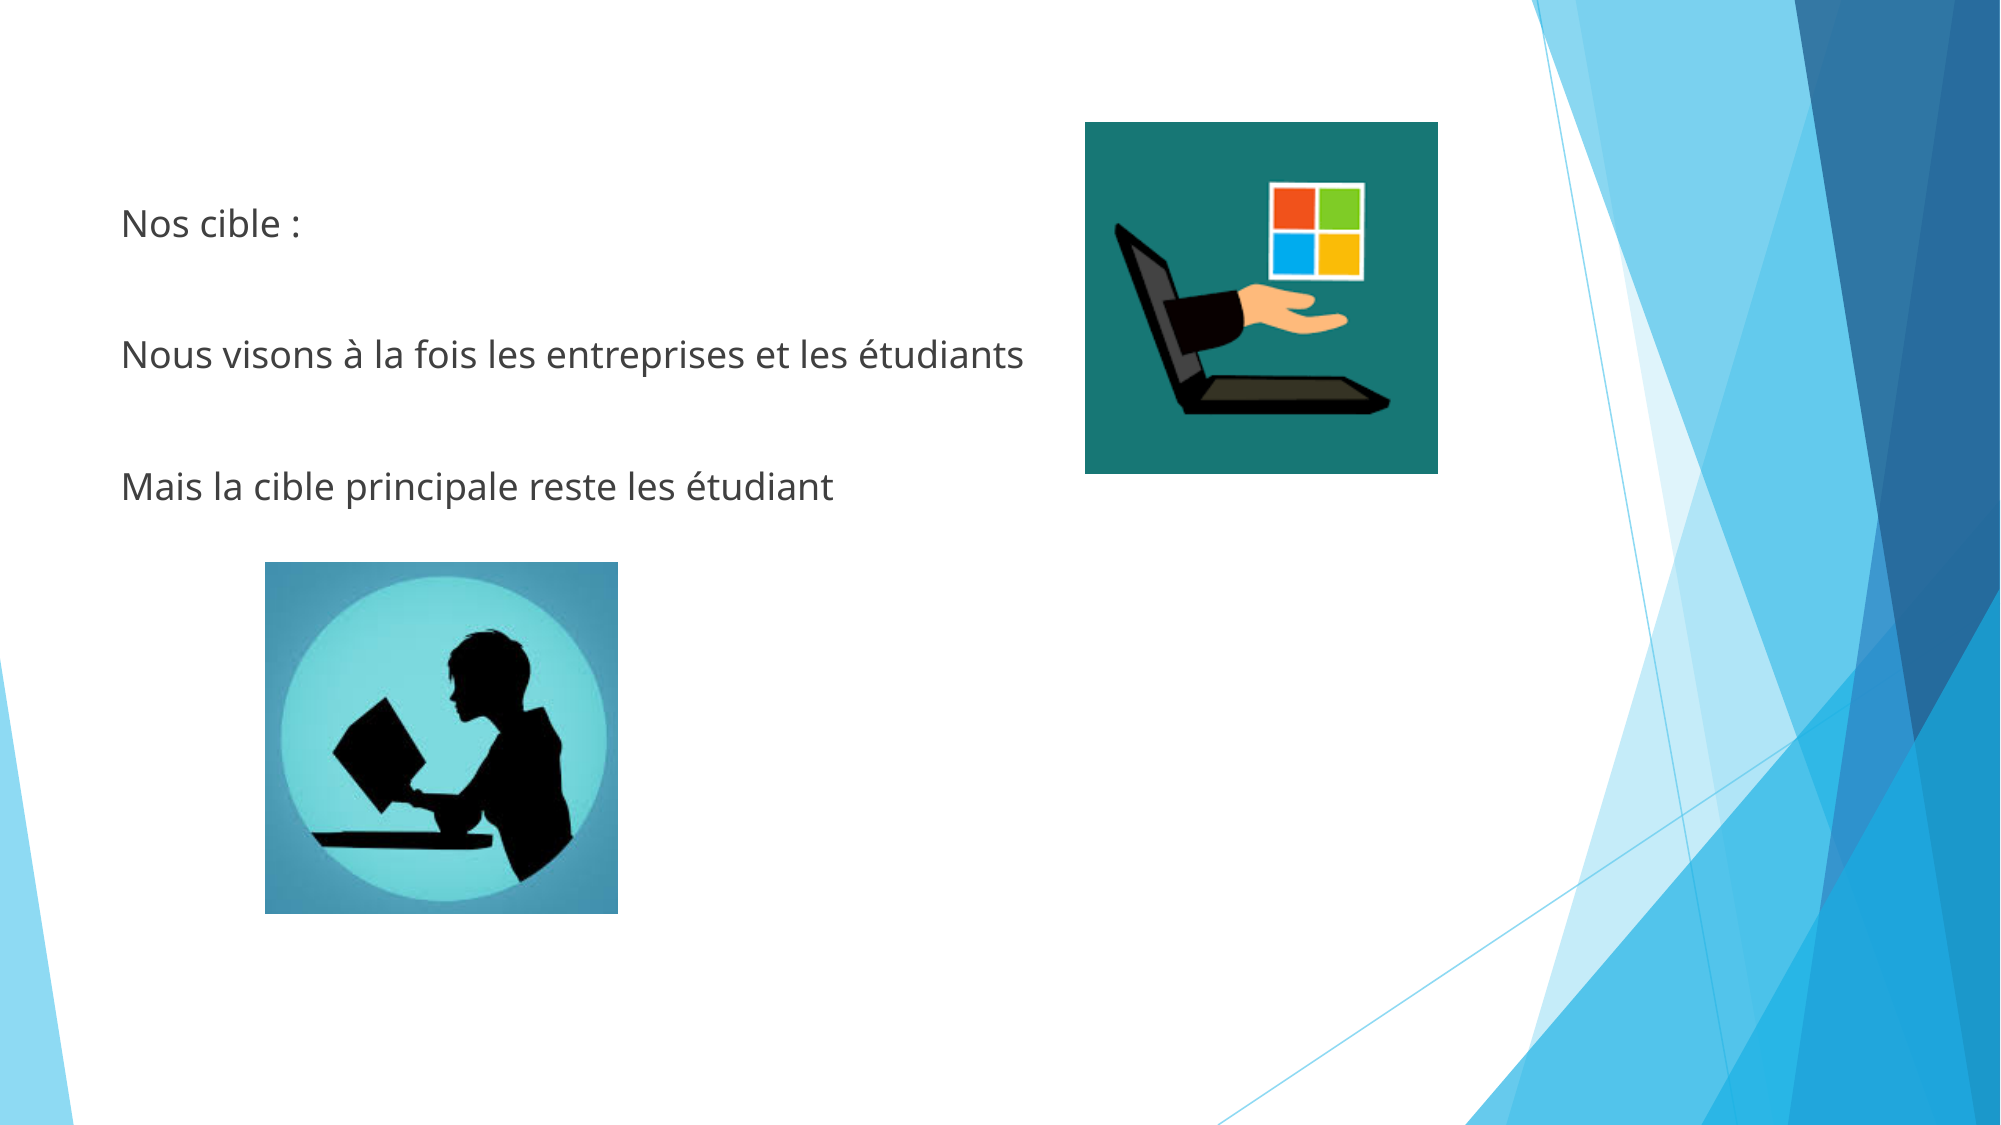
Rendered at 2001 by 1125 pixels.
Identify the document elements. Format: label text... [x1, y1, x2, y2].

picture [265, 562, 618, 915]
picture [1085, 122, 1438, 475]
list Nos cible : Nous visons à la fois les entreprises et les étudiants Mais la cible principale reste les étudiant [105, 192, 1516, 829]
